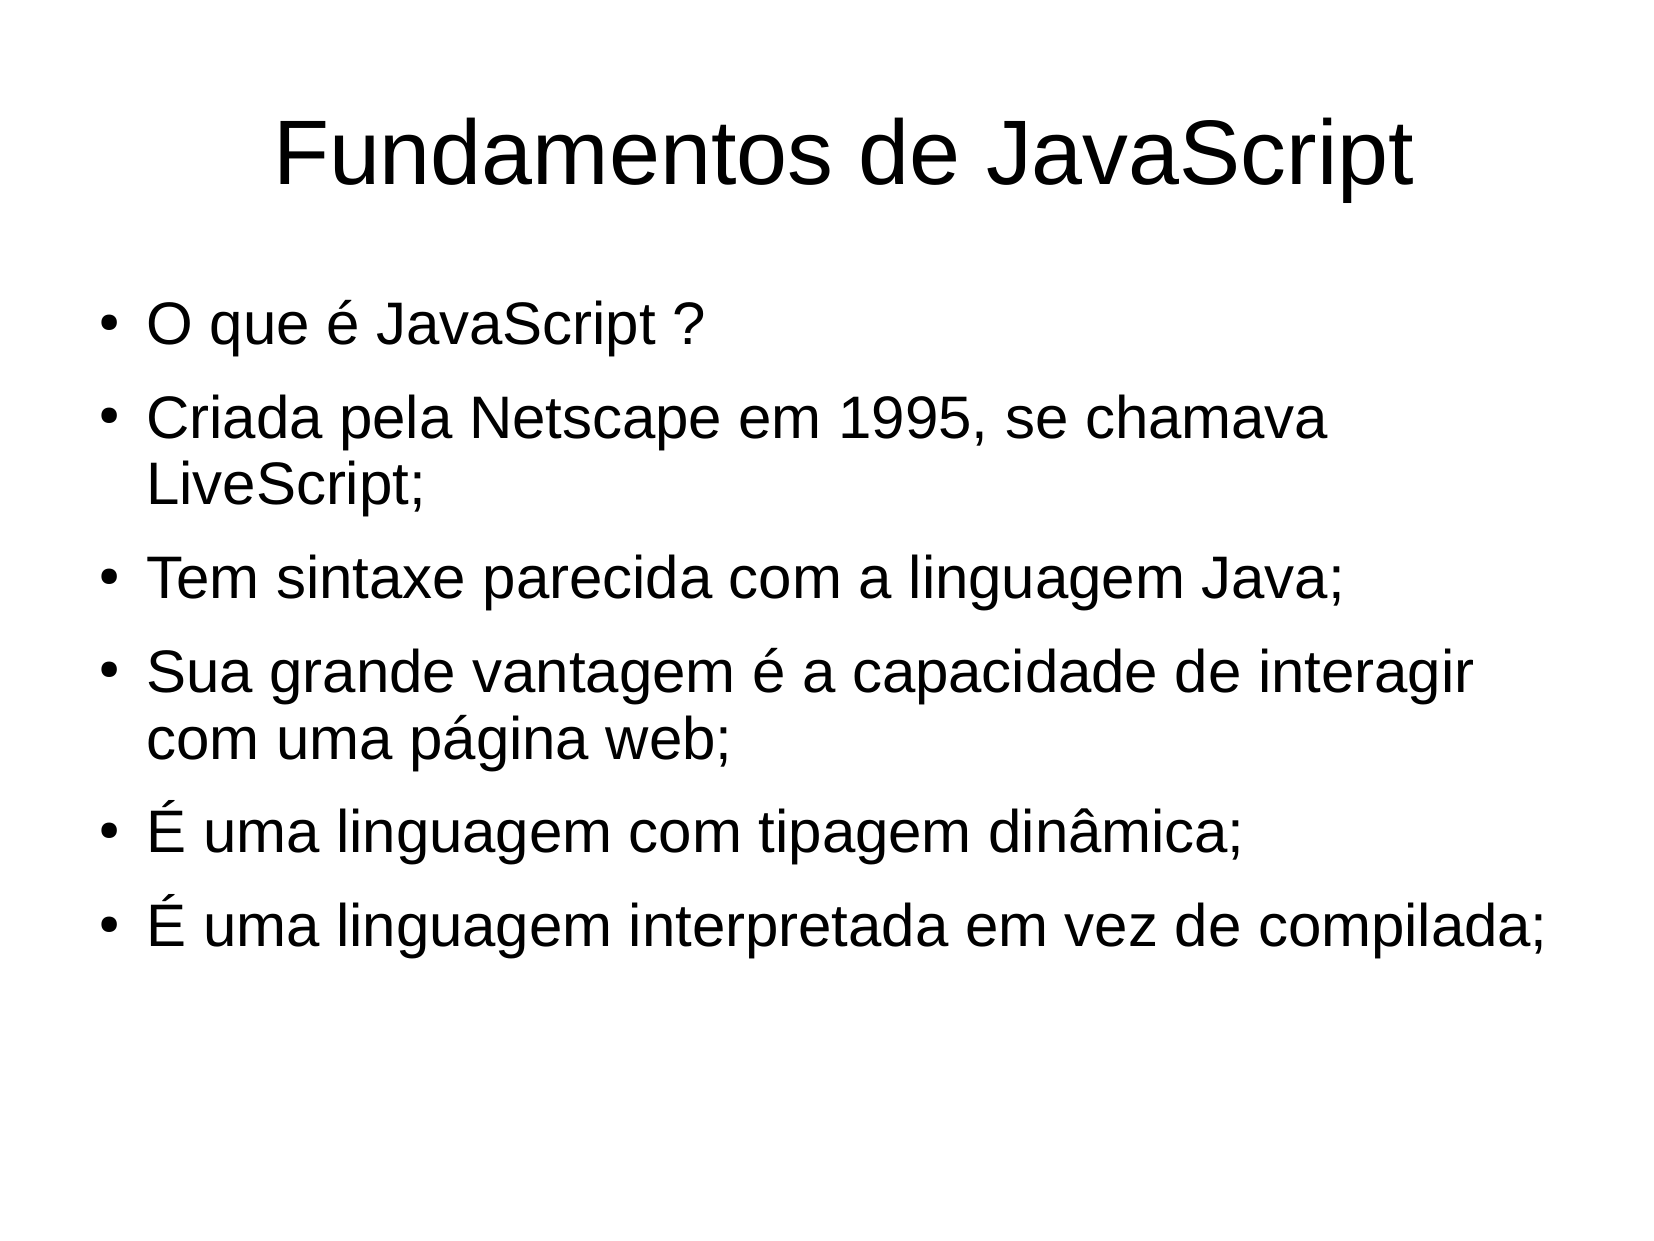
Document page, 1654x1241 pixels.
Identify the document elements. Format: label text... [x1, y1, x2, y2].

list O que é JavaScript ? Criada pela Netscape em 1995, se chamava LiveScript; Tem sintaxe parecida com a linguagem Java; Sua grande vantagem é a capacidade de interagir com uma página web; É uma linguagem com tipagem dinâmica; É uma linguagem interpretada em vez de compilada; [82, 290, 1571, 1010]
title Fundamentos de JavaScript [82, 49, 1571, 257]
